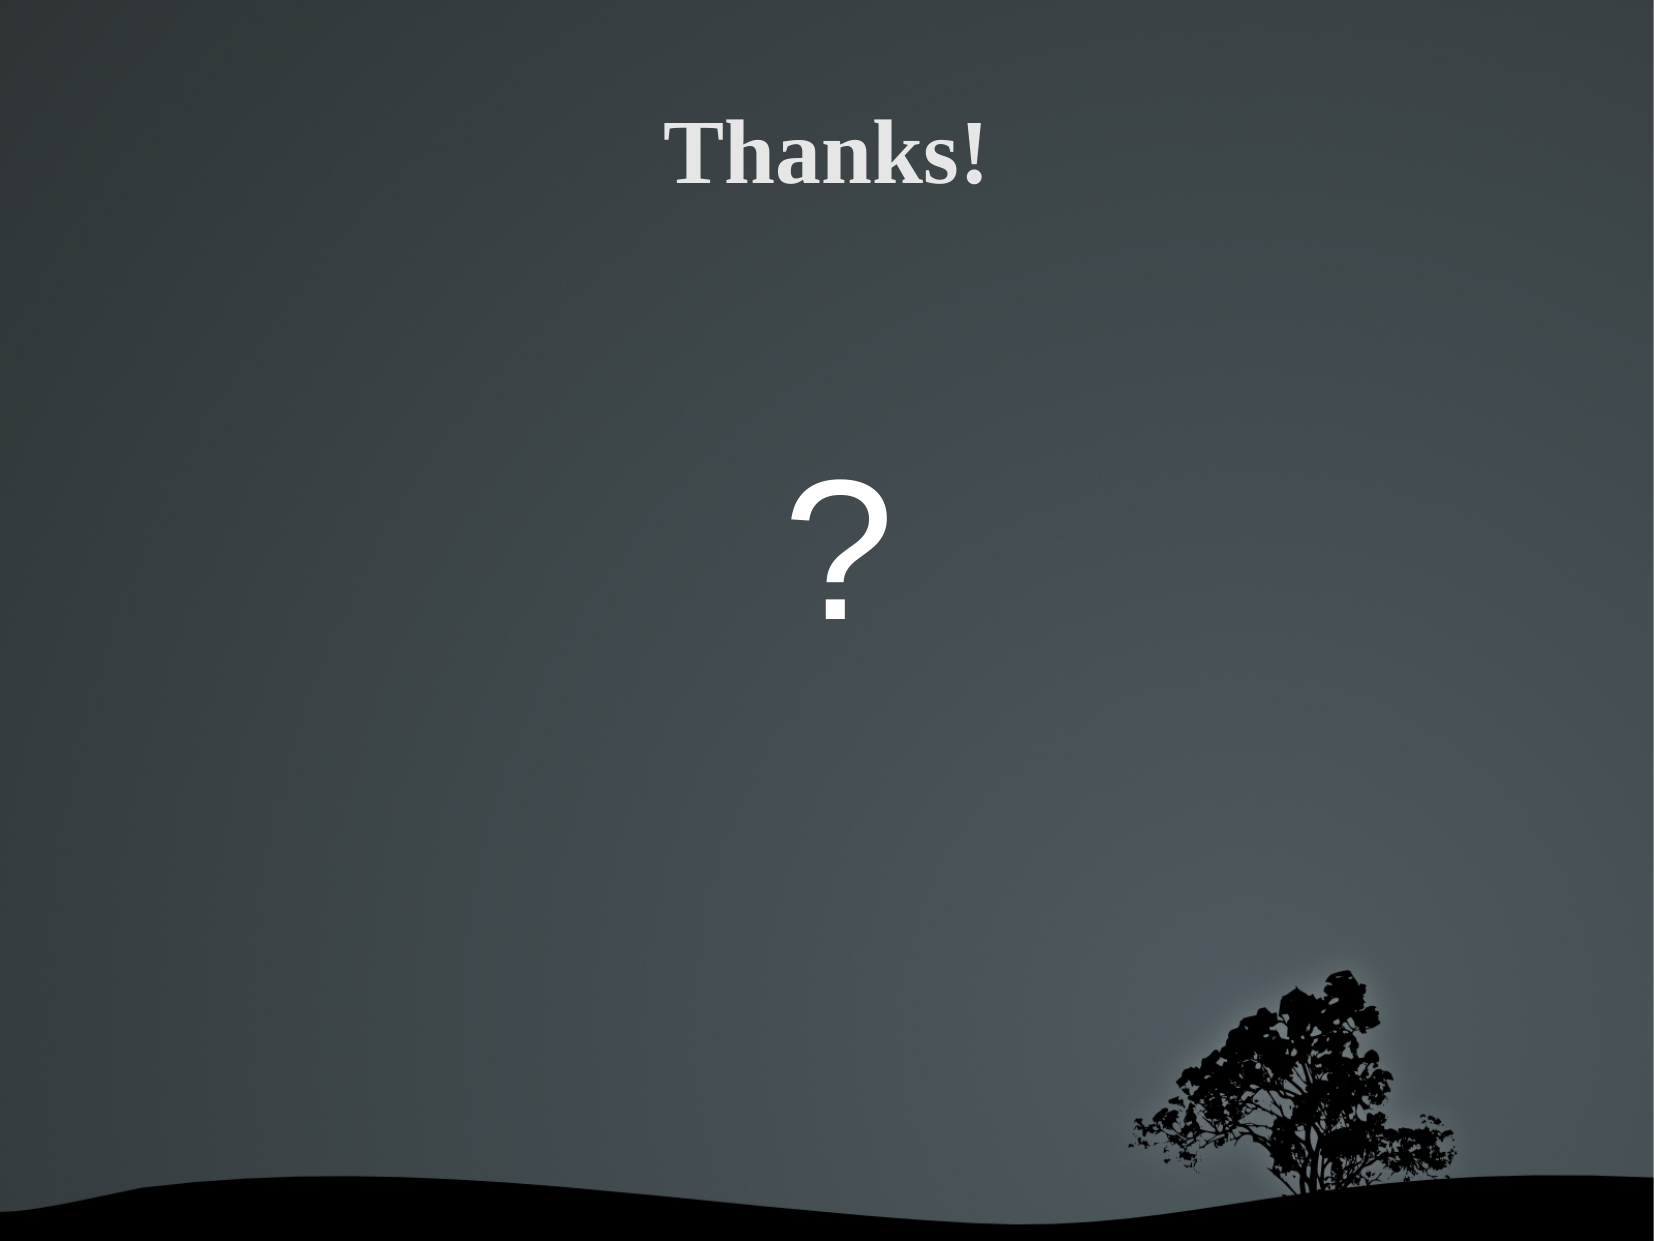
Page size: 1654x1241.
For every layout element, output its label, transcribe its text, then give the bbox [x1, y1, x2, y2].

title Thanks! [82, 56, 1571, 250]
text_box ? [768, 431, 910, 670]
picture [0, 0, 1654, 1241]
